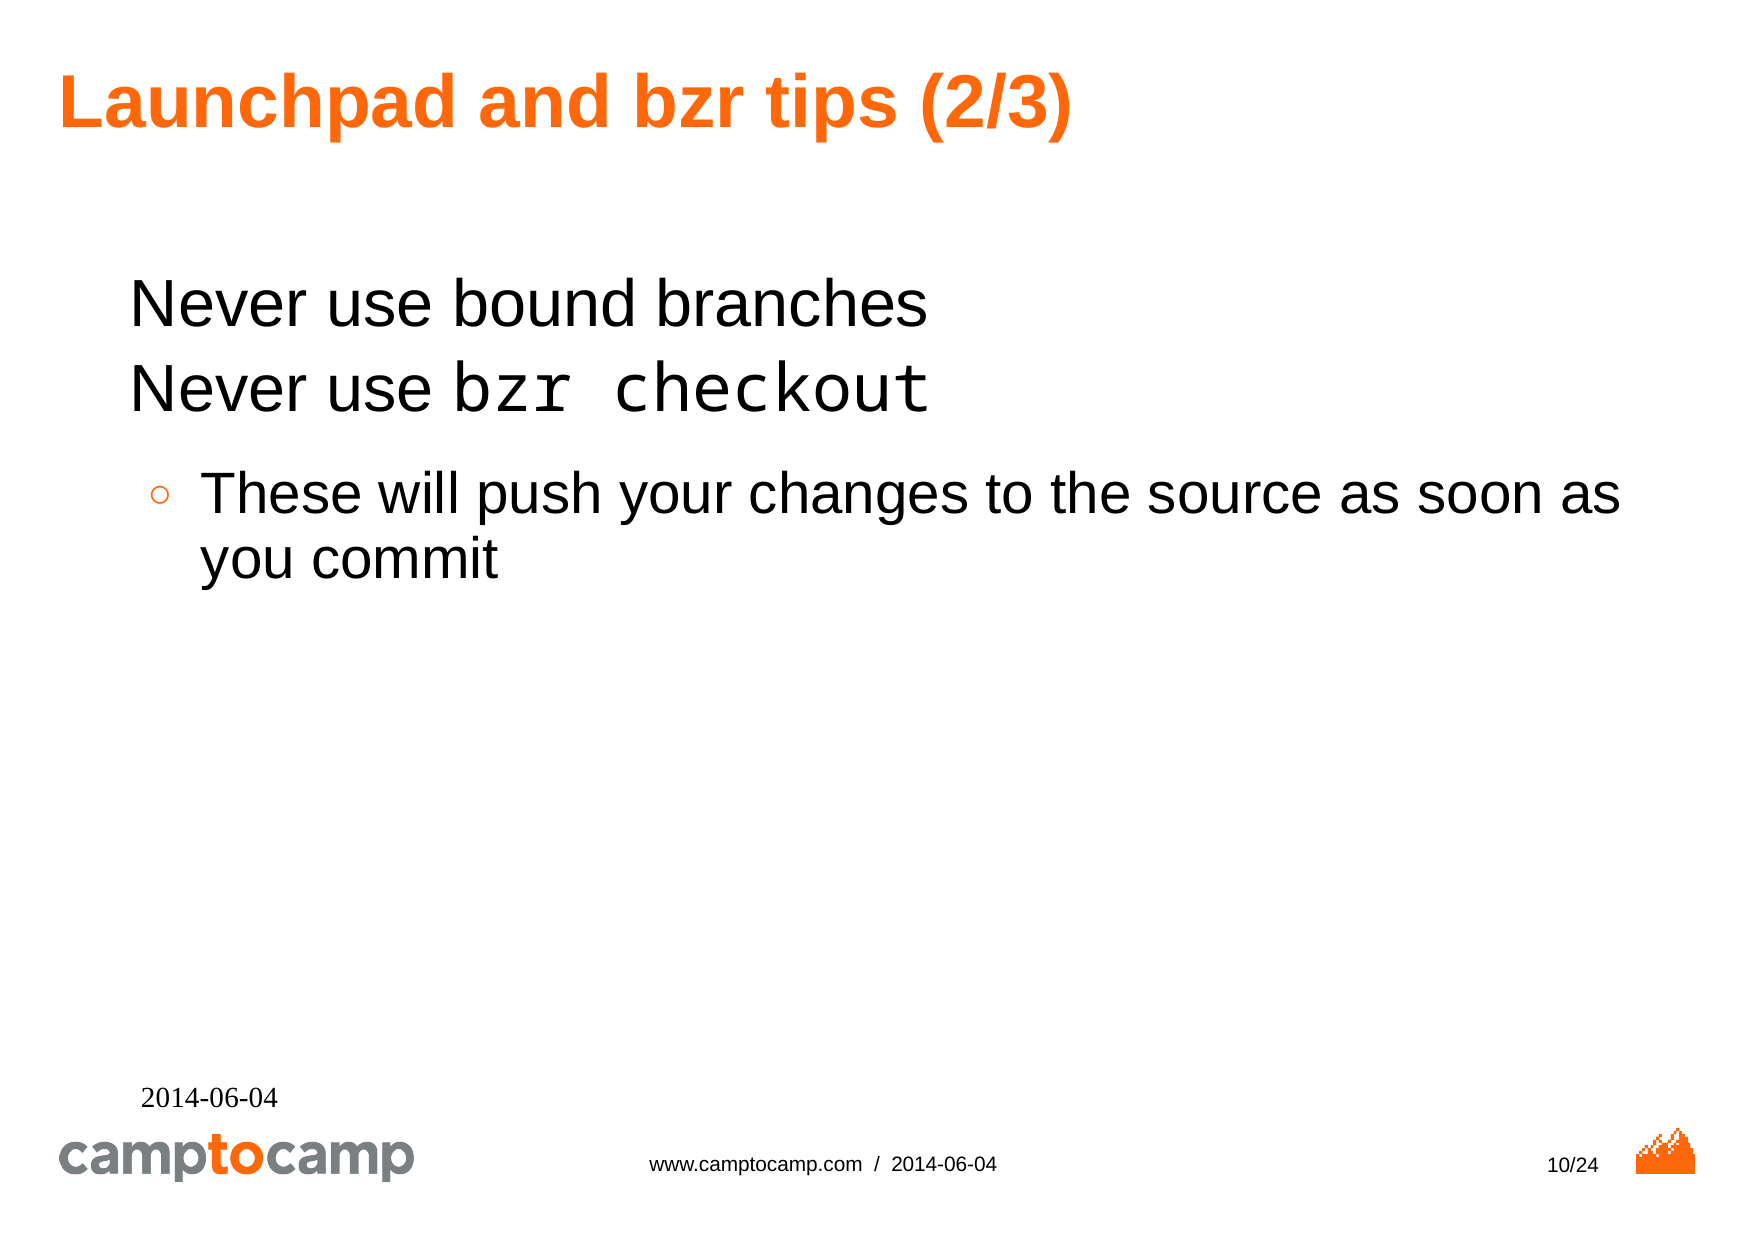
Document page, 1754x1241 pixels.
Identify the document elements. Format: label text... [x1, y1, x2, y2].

list Never use bound branches Never use bzr checkout These will push your changes to the source as soon as you commit [59, 265, 1696, 917]
title Launchpad and bzr tips (2/3) [59, 59, 1695, 247]
picture [59, 1134, 414, 1182]
picture [1636, 1128, 1695, 1174]
